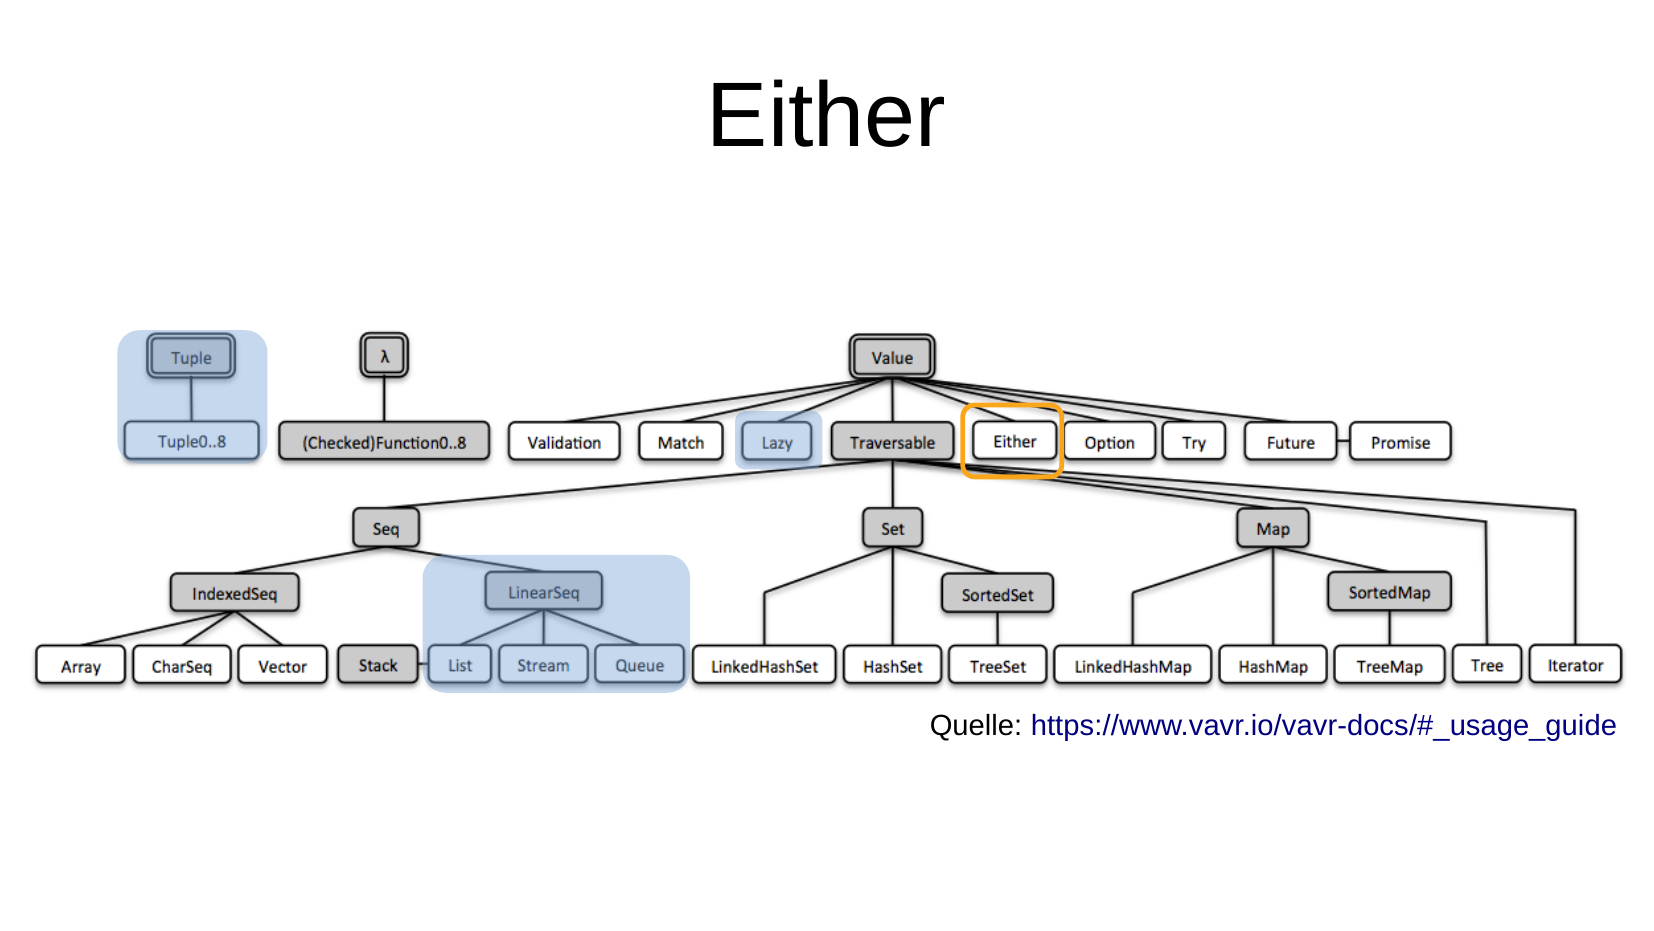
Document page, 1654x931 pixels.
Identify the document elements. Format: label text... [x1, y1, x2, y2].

title Either [82, 37, 1571, 193]
text_box [735, 411, 823, 470]
text_box [422, 554, 691, 693]
text_box [117, 330, 268, 464]
picture [26, 323, 1632, 702]
text_box Quelle: https://www.vavr.io/vavr-docs/#_usage_guide [915, 701, 1636, 750]
